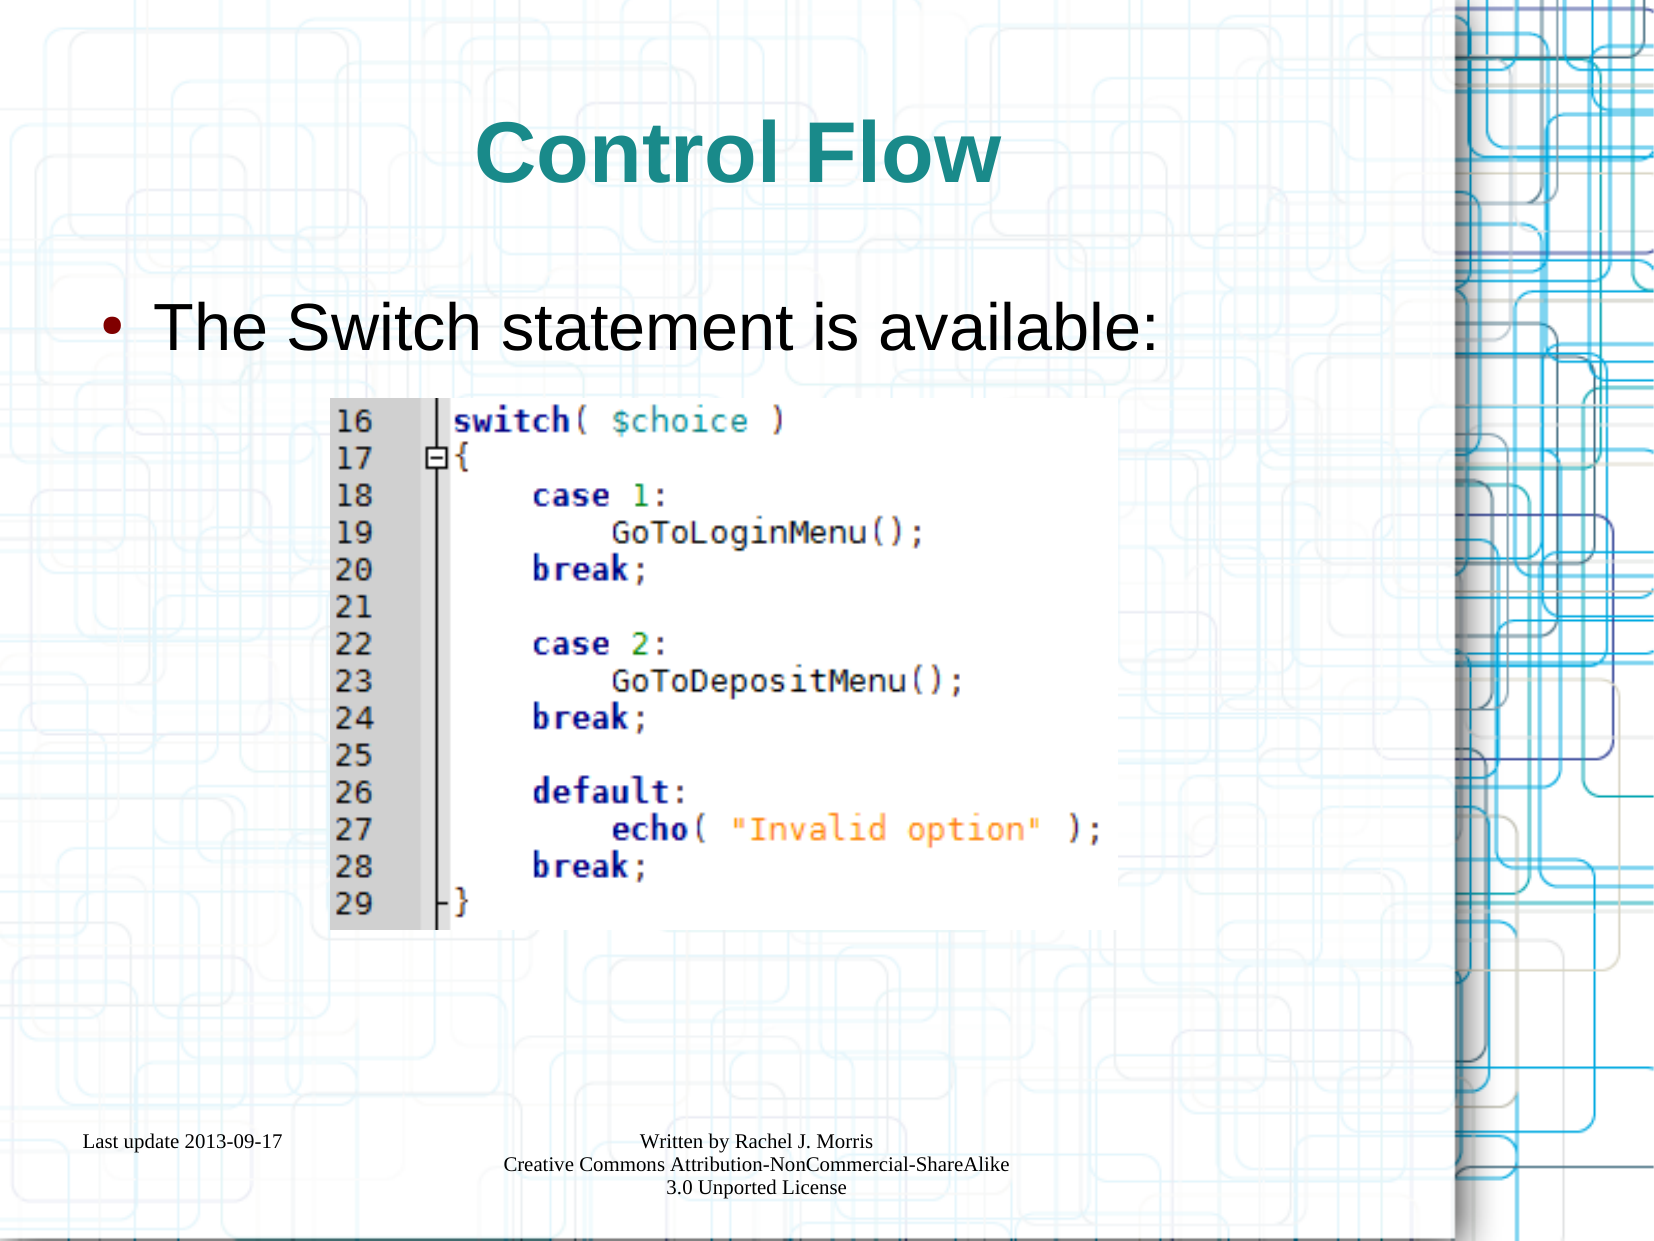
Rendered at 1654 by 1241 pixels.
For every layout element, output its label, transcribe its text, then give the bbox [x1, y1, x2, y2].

picture [0, 0, 1654, 1241]
list The Switch statement is available: [82, 290, 1418, 1010]
title Control Flow [59, 49, 1418, 257]
